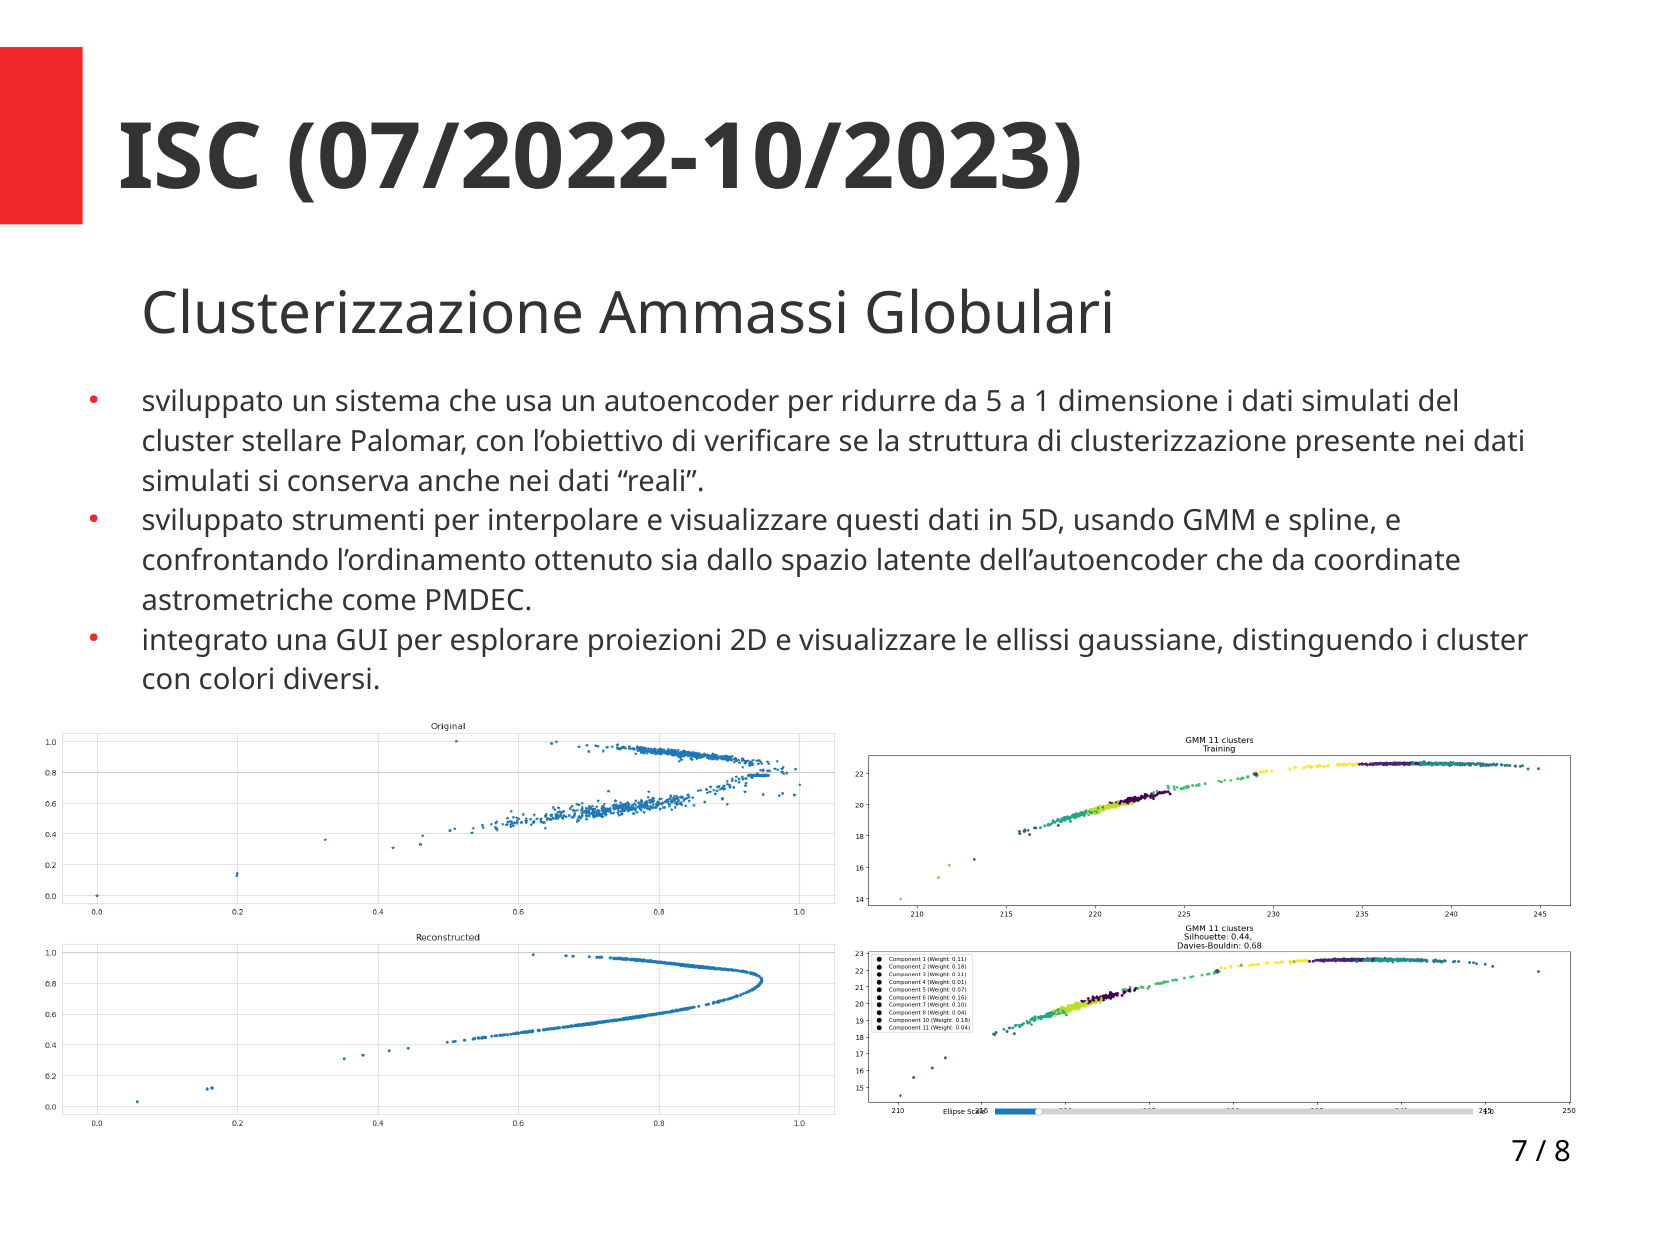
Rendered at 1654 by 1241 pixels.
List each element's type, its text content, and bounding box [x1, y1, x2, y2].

picture [850, 732, 1580, 1123]
list Clusterizzazione Ammassi Globulari sviluppato un sistema che usa un autoencoder per ridurre da 5 a 1 dimensione i dati simulati del cluster stellare Palomar, con l’obiettivo di verificare se la struttura di clusterizzazione presente nei dati simulati si conserva anche nei dati “reali”. sviluppato strumenti per interpolare e visualizzare questi dati in 5D, usando GMM e spline, e confrontando l’ordinamento ottenuto sia dallo spazio latente dell’autoencoder che da coordinate astrometriche come PMDEC. integrato una GUI per esplorare proiezioni 2D e visualizzare le ellissi gaussiane, distinguendo i cluster con colori diversi. [70, 271, 1536, 721]
title ISC (07/2022-10/2023) [118, 49, 1571, 257]
picture [39, 708, 839, 1132]
